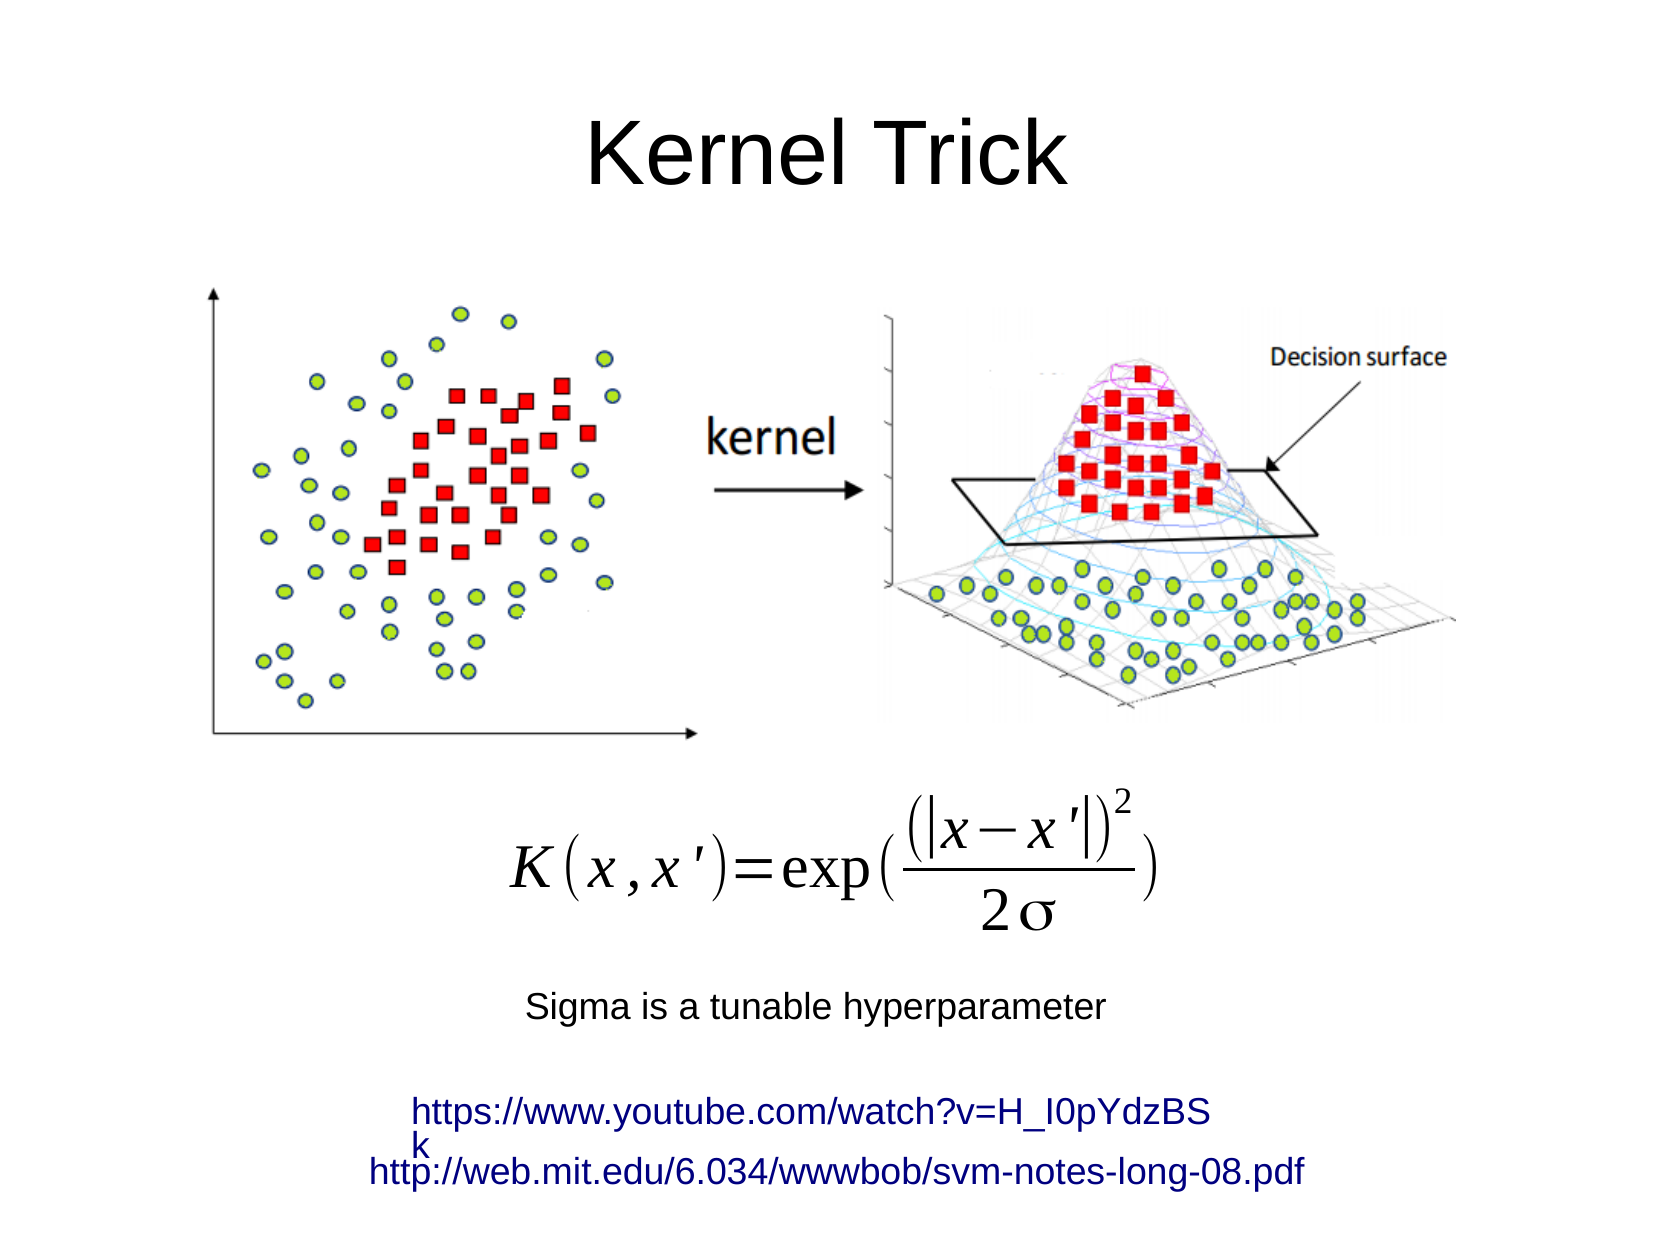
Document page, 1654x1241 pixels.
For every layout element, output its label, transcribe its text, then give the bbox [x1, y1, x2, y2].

text_box http://web.mit.edu/6.034/wwwbob/svm-notes-long-08.pdf [354, 1143, 1321, 1201]
chart [500, 780, 1168, 944]
text_box Sigma is a tunable hyperparameter [510, 978, 1122, 1036]
title Kernel Trick [82, 49, 1571, 257]
picture [175, 254, 1456, 766]
text_box https://www.youtube.com/watch?v=H_I0pYdzBSk [396, 1083, 1246, 1141]
